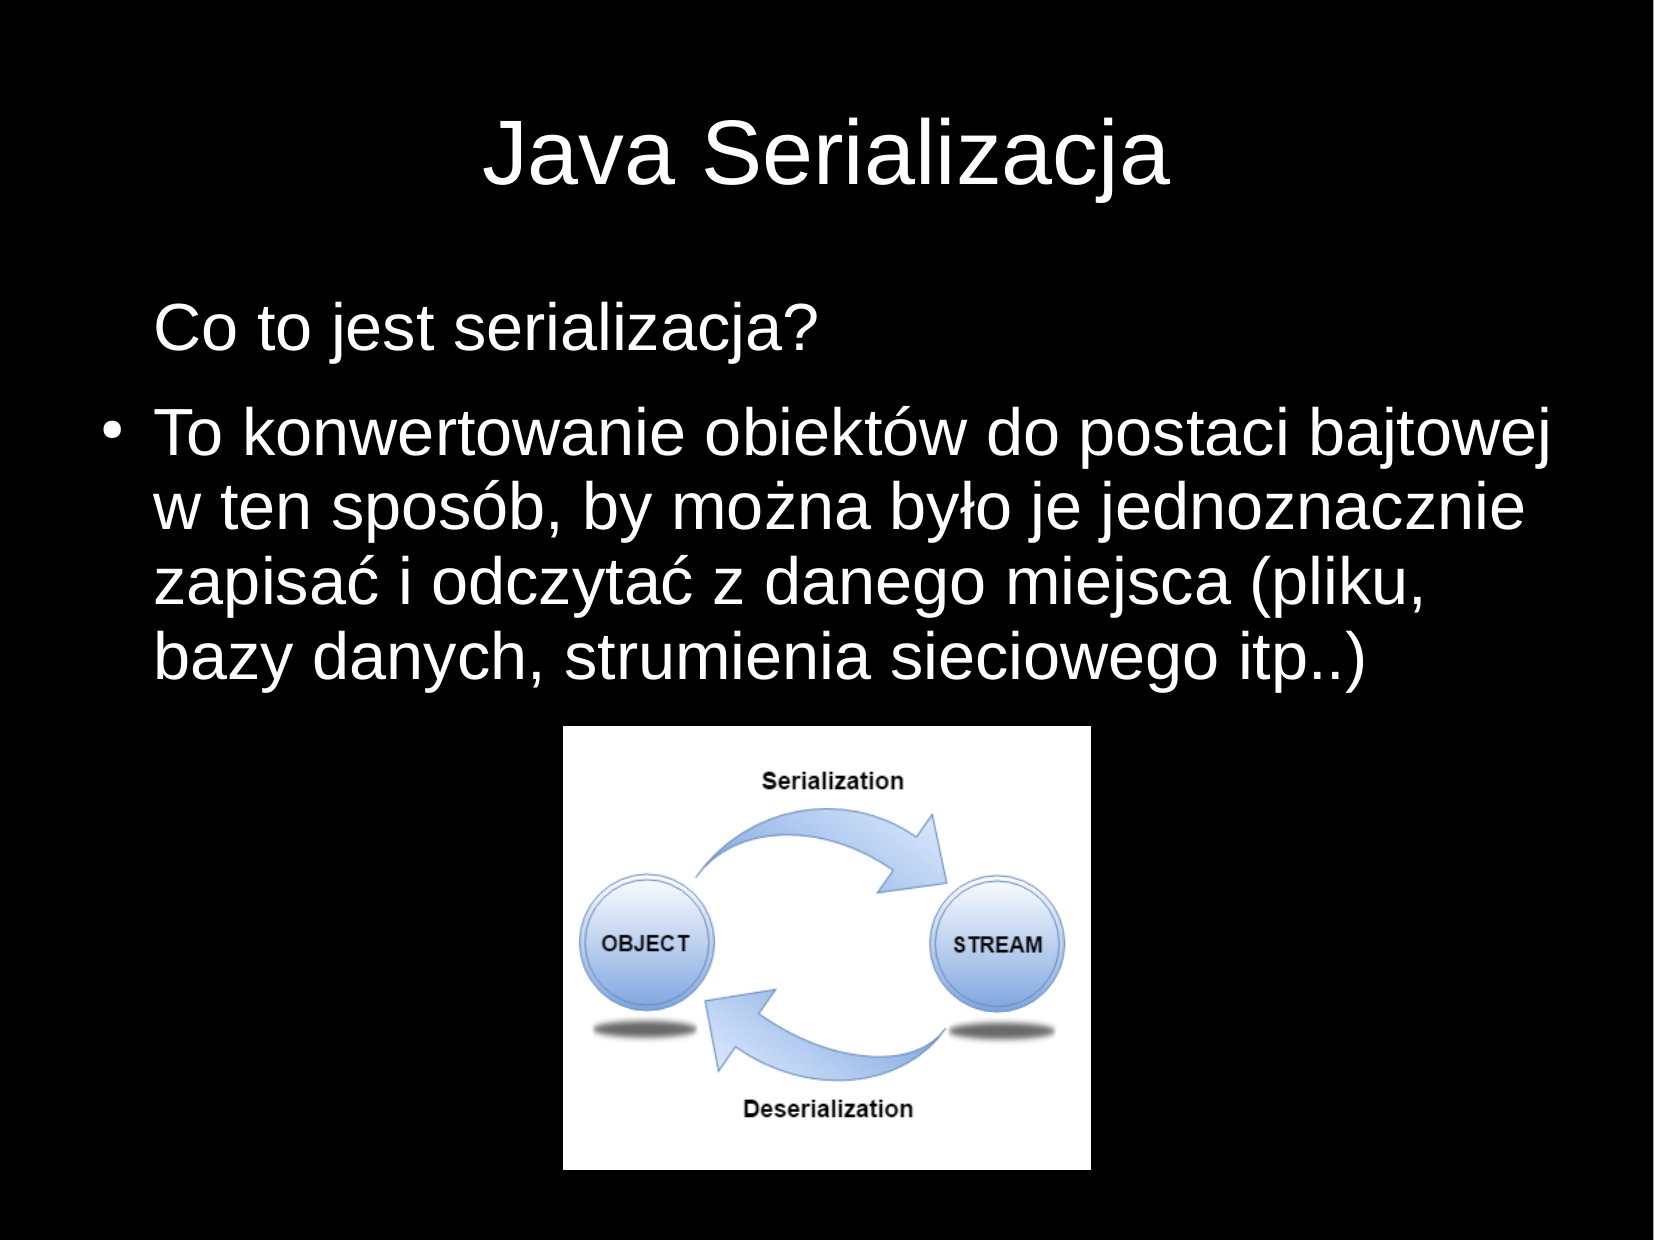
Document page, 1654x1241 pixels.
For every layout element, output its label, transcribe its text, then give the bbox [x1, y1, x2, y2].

title Java Serializacja [82, 49, 1571, 257]
picture [563, 726, 1091, 1170]
list Co to jest serializacja? To konwertowanie obiektów do postaci bajtowej w ten sposób, by można było je jednoznacznie zapisać i odczytać z danego miejsca (pliku, bazy danych, strumienia sieciowego itp..) [82, 290, 1571, 1010]
